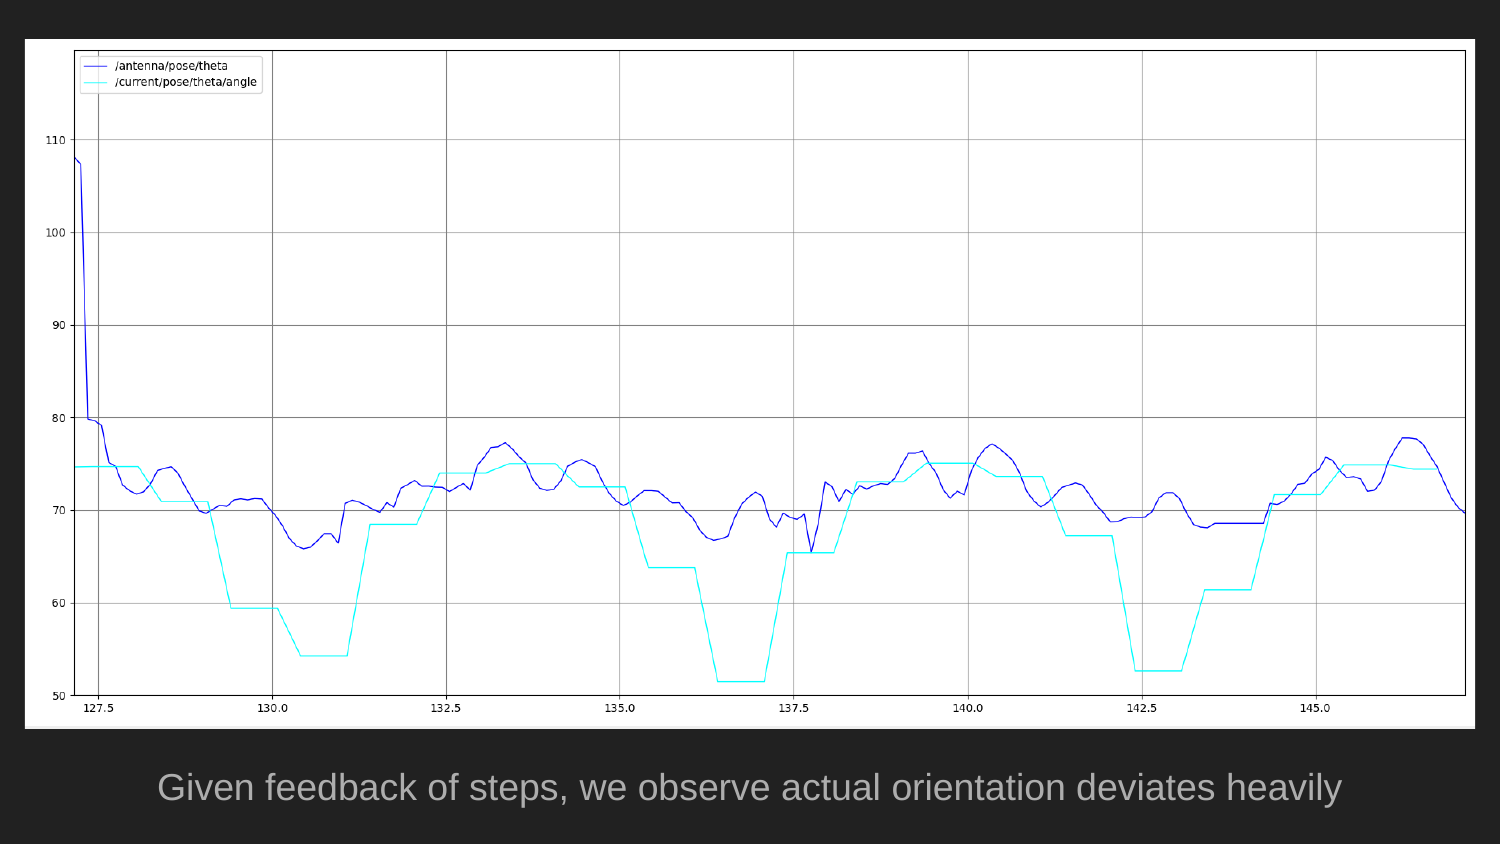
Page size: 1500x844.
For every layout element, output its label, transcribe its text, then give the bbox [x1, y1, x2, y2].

text_box Given feedback of steps, we observe actual orientation deviates heavily [124, 748, 1376, 808]
picture [24, 39, 1476, 729]
